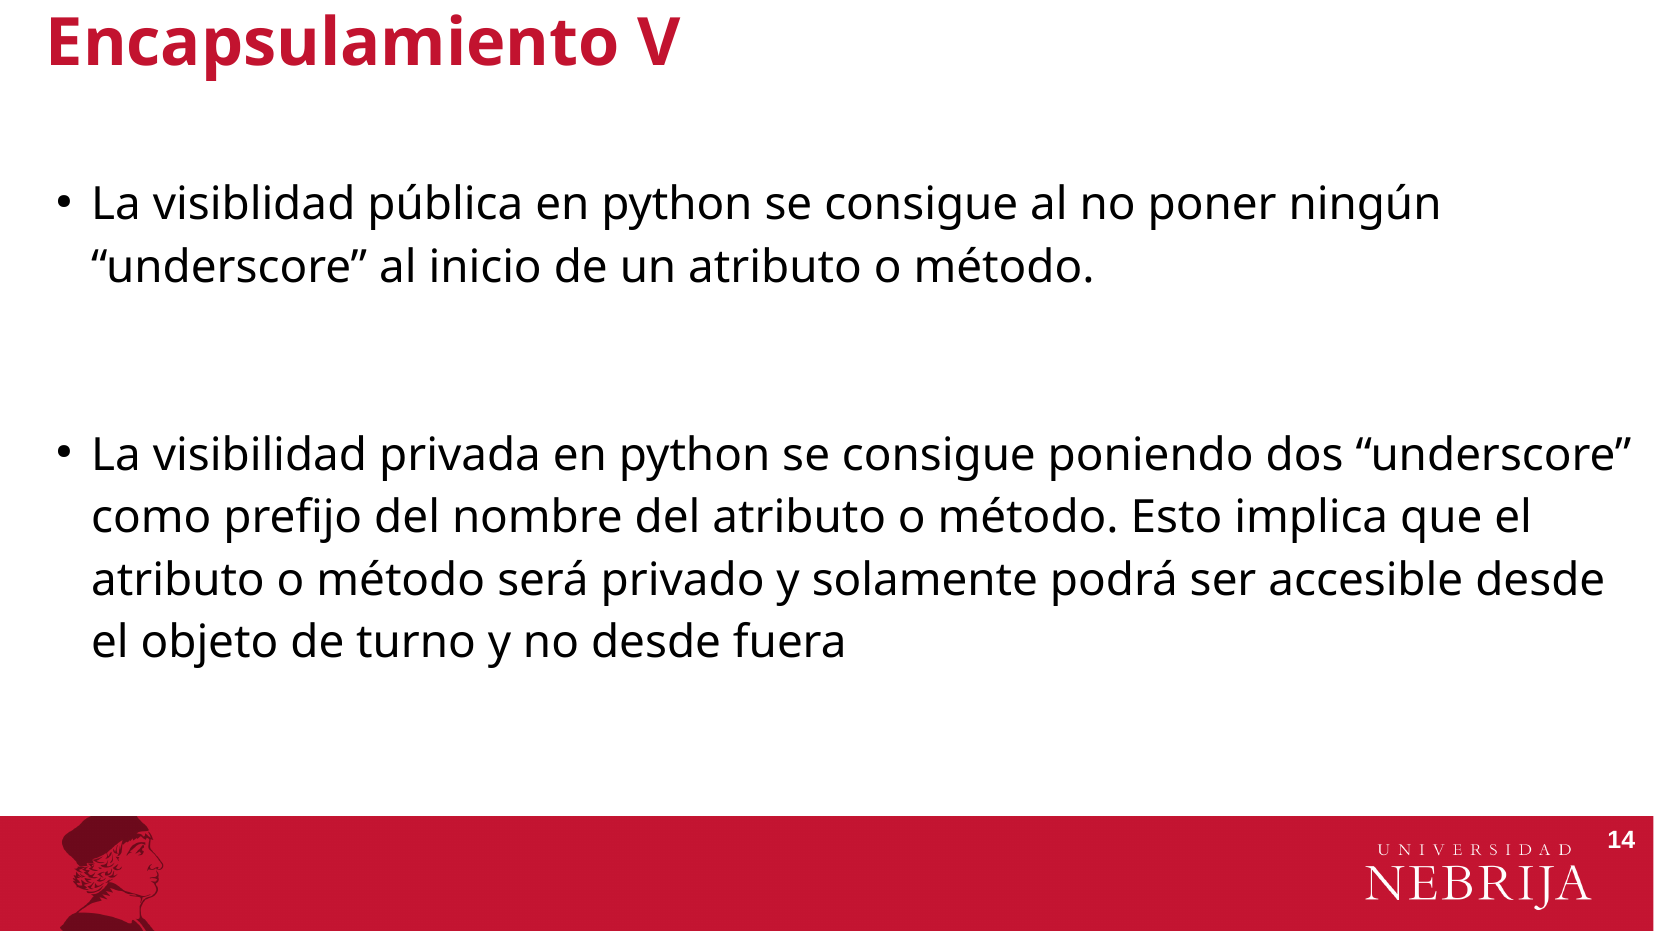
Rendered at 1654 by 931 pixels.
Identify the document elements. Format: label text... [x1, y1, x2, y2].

text_box Encapsulamiento V [0, 0, 1650, 87]
picture [0, 816, 1654, 931]
text_box La visiblidad pública en python se consigue al no poner ningún “underscore” al inicio de un atributo o método. La visibilidad privada en python se consigue poniendo dos “underscore” como prefijo del nombre del atributo o método. Esto implica que el atributo o método será privado y solamente podrá ser accesible desde el objeto de turno y no desde fuera [41, 112, 1654, 788]
